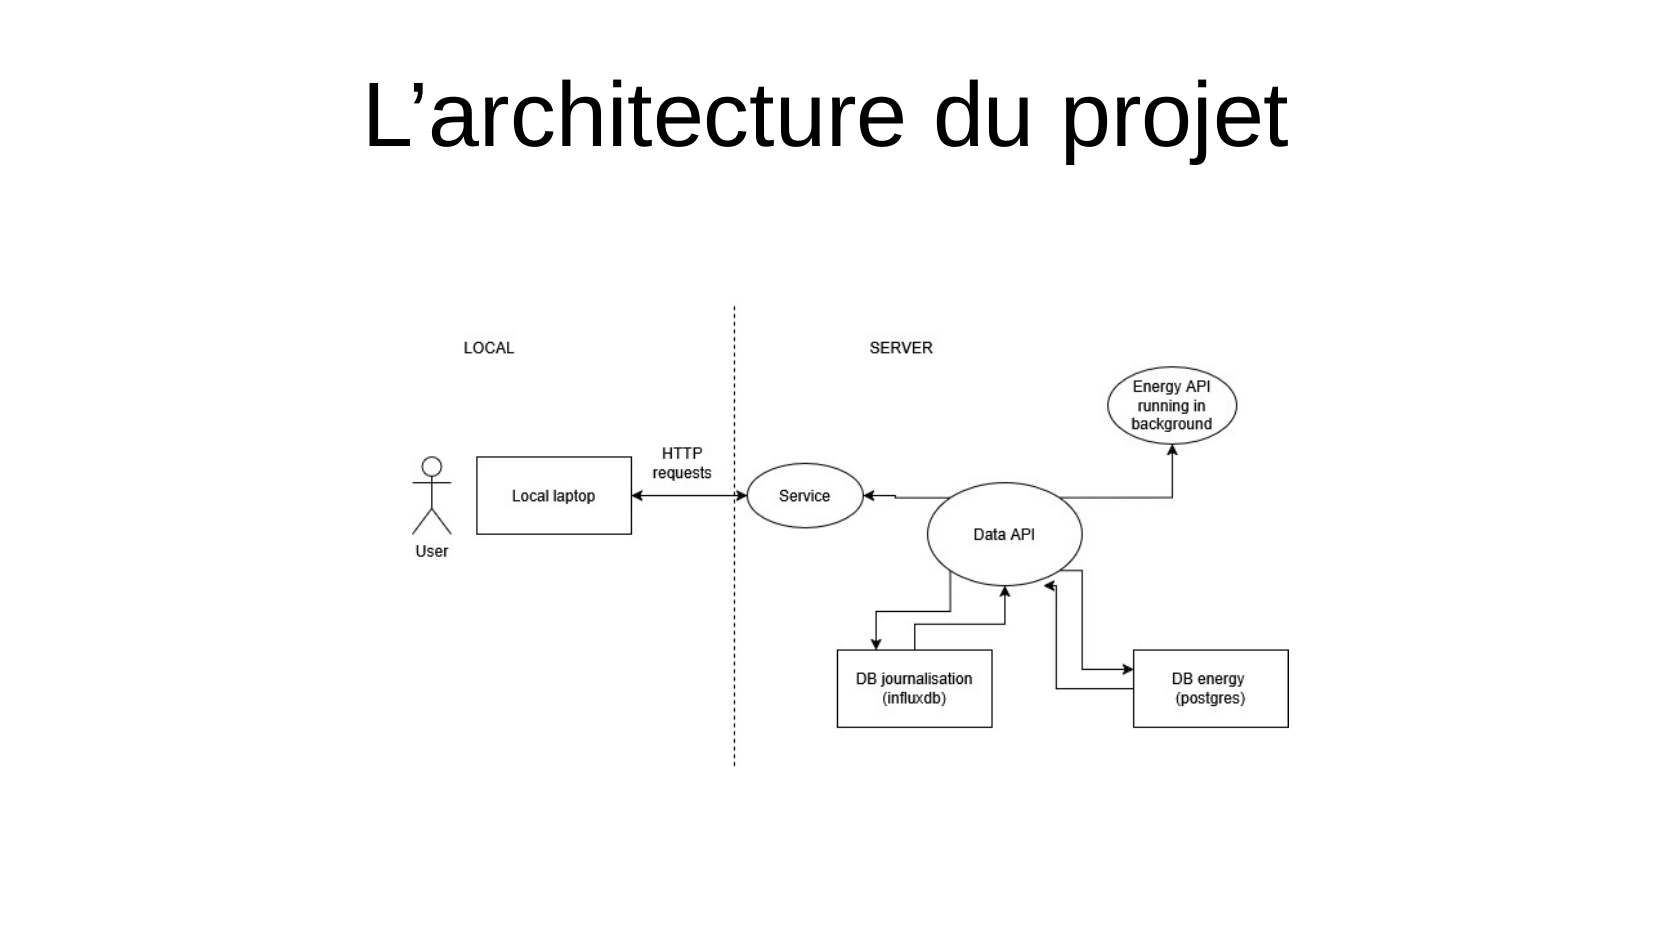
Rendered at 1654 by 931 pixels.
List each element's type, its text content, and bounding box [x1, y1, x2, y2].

picture [412, 302, 1289, 768]
title L’architecture du projet [82, 37, 1571, 193]
